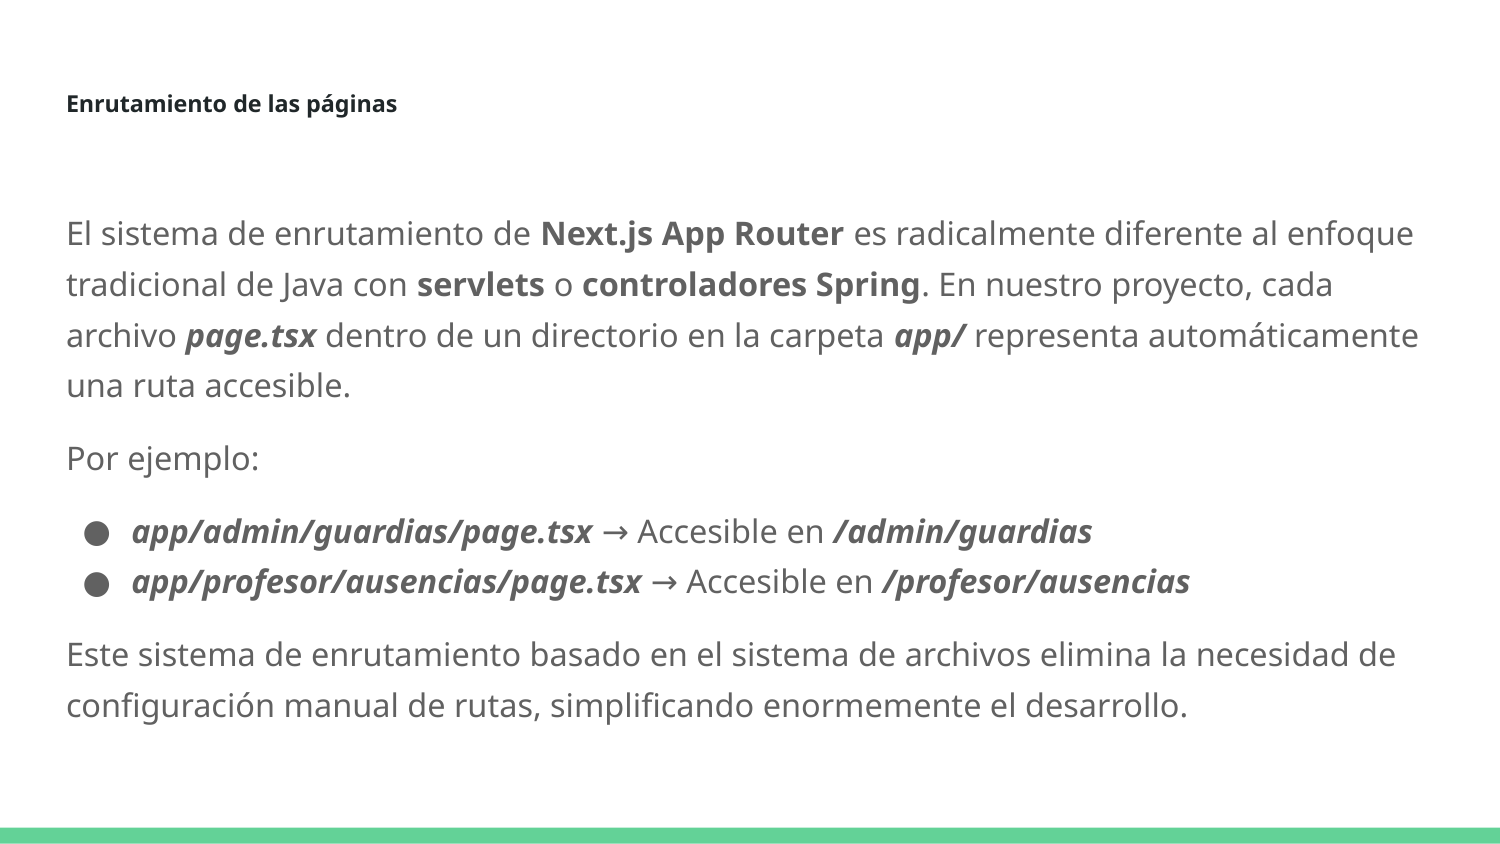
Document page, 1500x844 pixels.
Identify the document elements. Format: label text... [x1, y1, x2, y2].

list El sistema de enrutamiento de Next.js App Router es radicalmente diferente al enfoque tradicional de Java con servlets o controladores Spring. En nuestro proyecto, cada archivo page.tsx dentro de un directorio en la carpeta app/ representa automáticamente una ruta accesible. Por ejemplo: app/admin/guardias/page.tsx → Accesible en /admin/guardias app/profesor/ausencias/page.tsx → Accesible en /profesor/ausencias Este sistema de enrutamiento basado en el sistema de archivos elimina la necesidad de configuración manual de rutas, simplificando enormemente el desarrollo. [51, 189, 1449, 750]
title Enrutamiento de las páginas [51, 72, 1449, 167]
